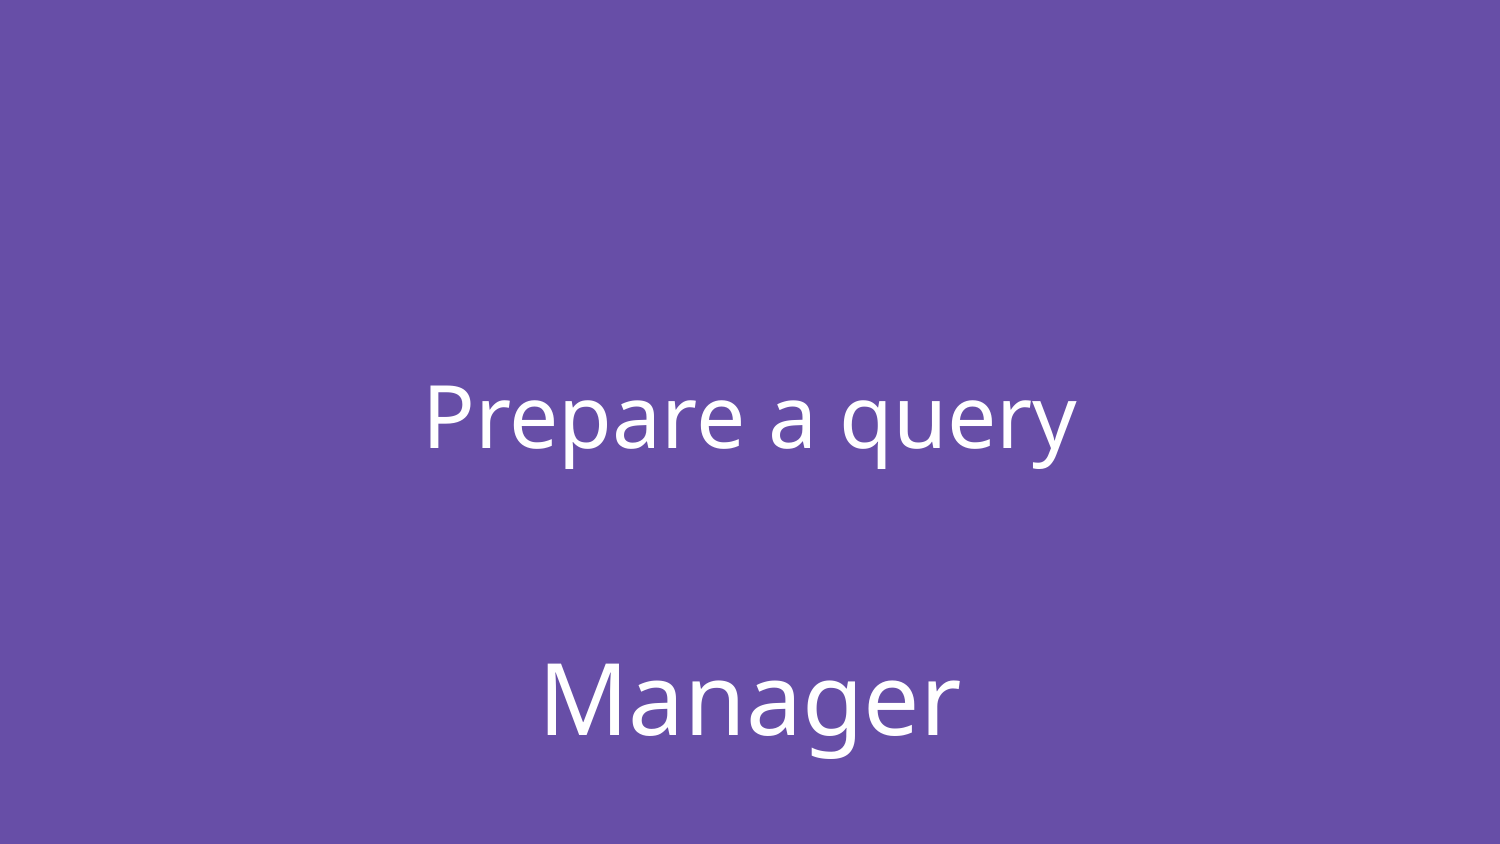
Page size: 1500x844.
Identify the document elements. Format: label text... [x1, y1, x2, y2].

title Prepare a query [75, 58, 1425, 568]
text_box Manager [75, 568, 1425, 771]
